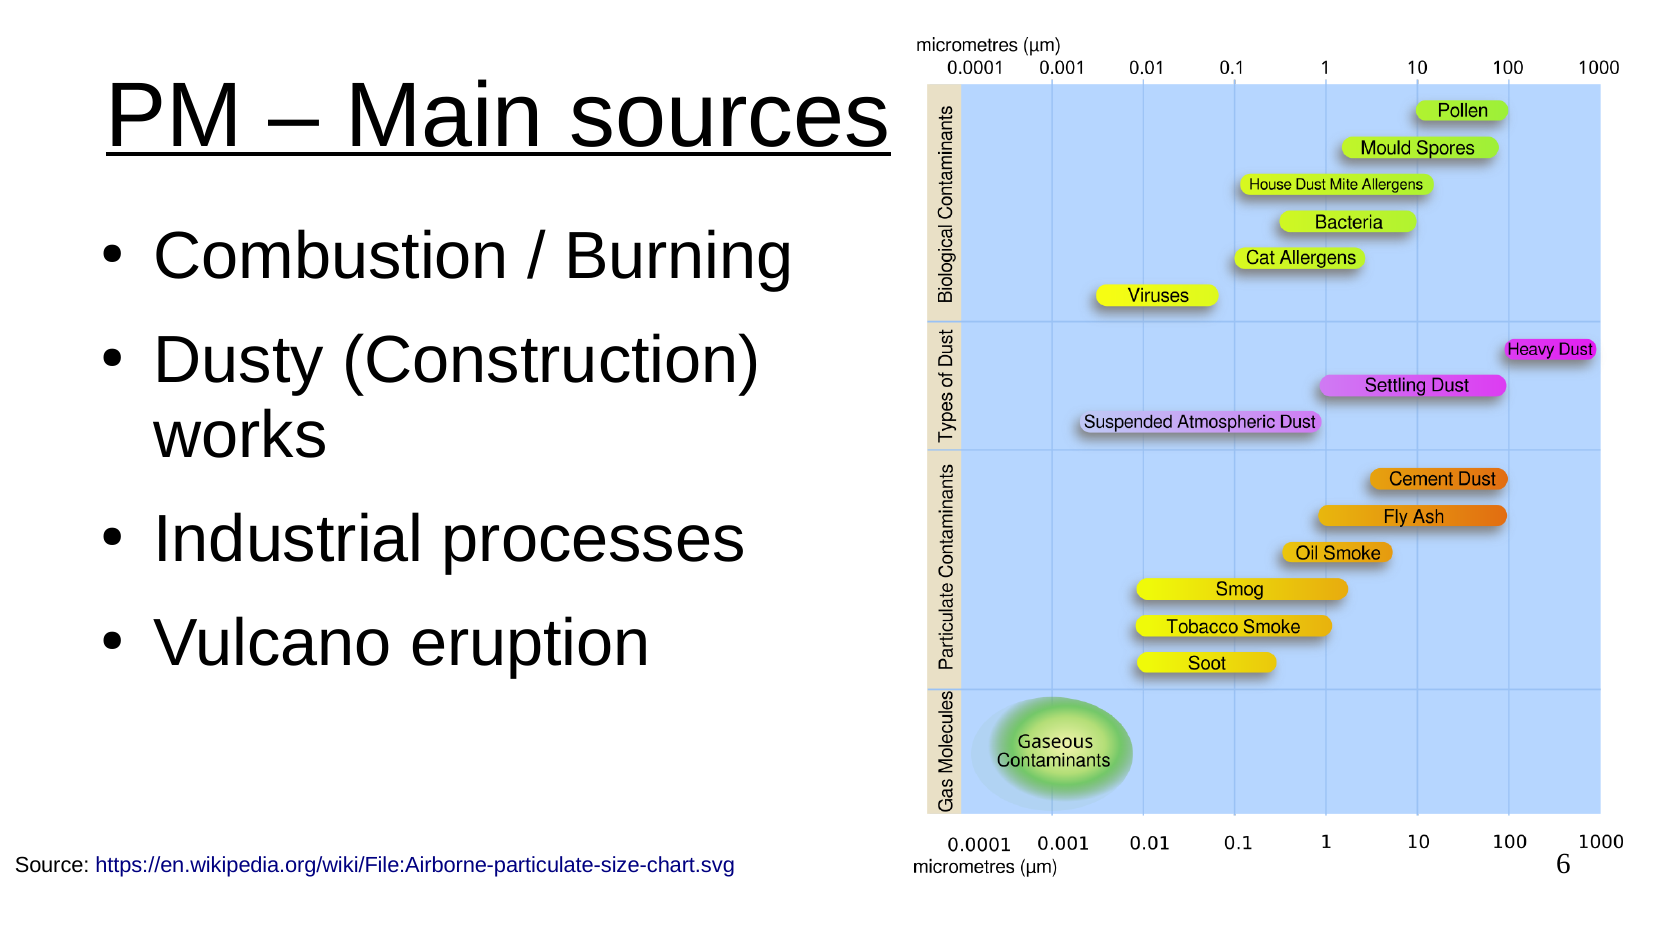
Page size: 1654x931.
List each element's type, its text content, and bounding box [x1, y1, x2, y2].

list Combustion / Burning Dusty (Construction) works Industrial processes Vulcano eruption [82, 217, 830, 758]
title PM – Main sources [82, 37, 914, 193]
text_box Source: https://en.wikipedia.org/wiki/File:Airborne-particulate-size-chart.svg [0, 845, 835, 885]
picture [914, 37, 1623, 877]
